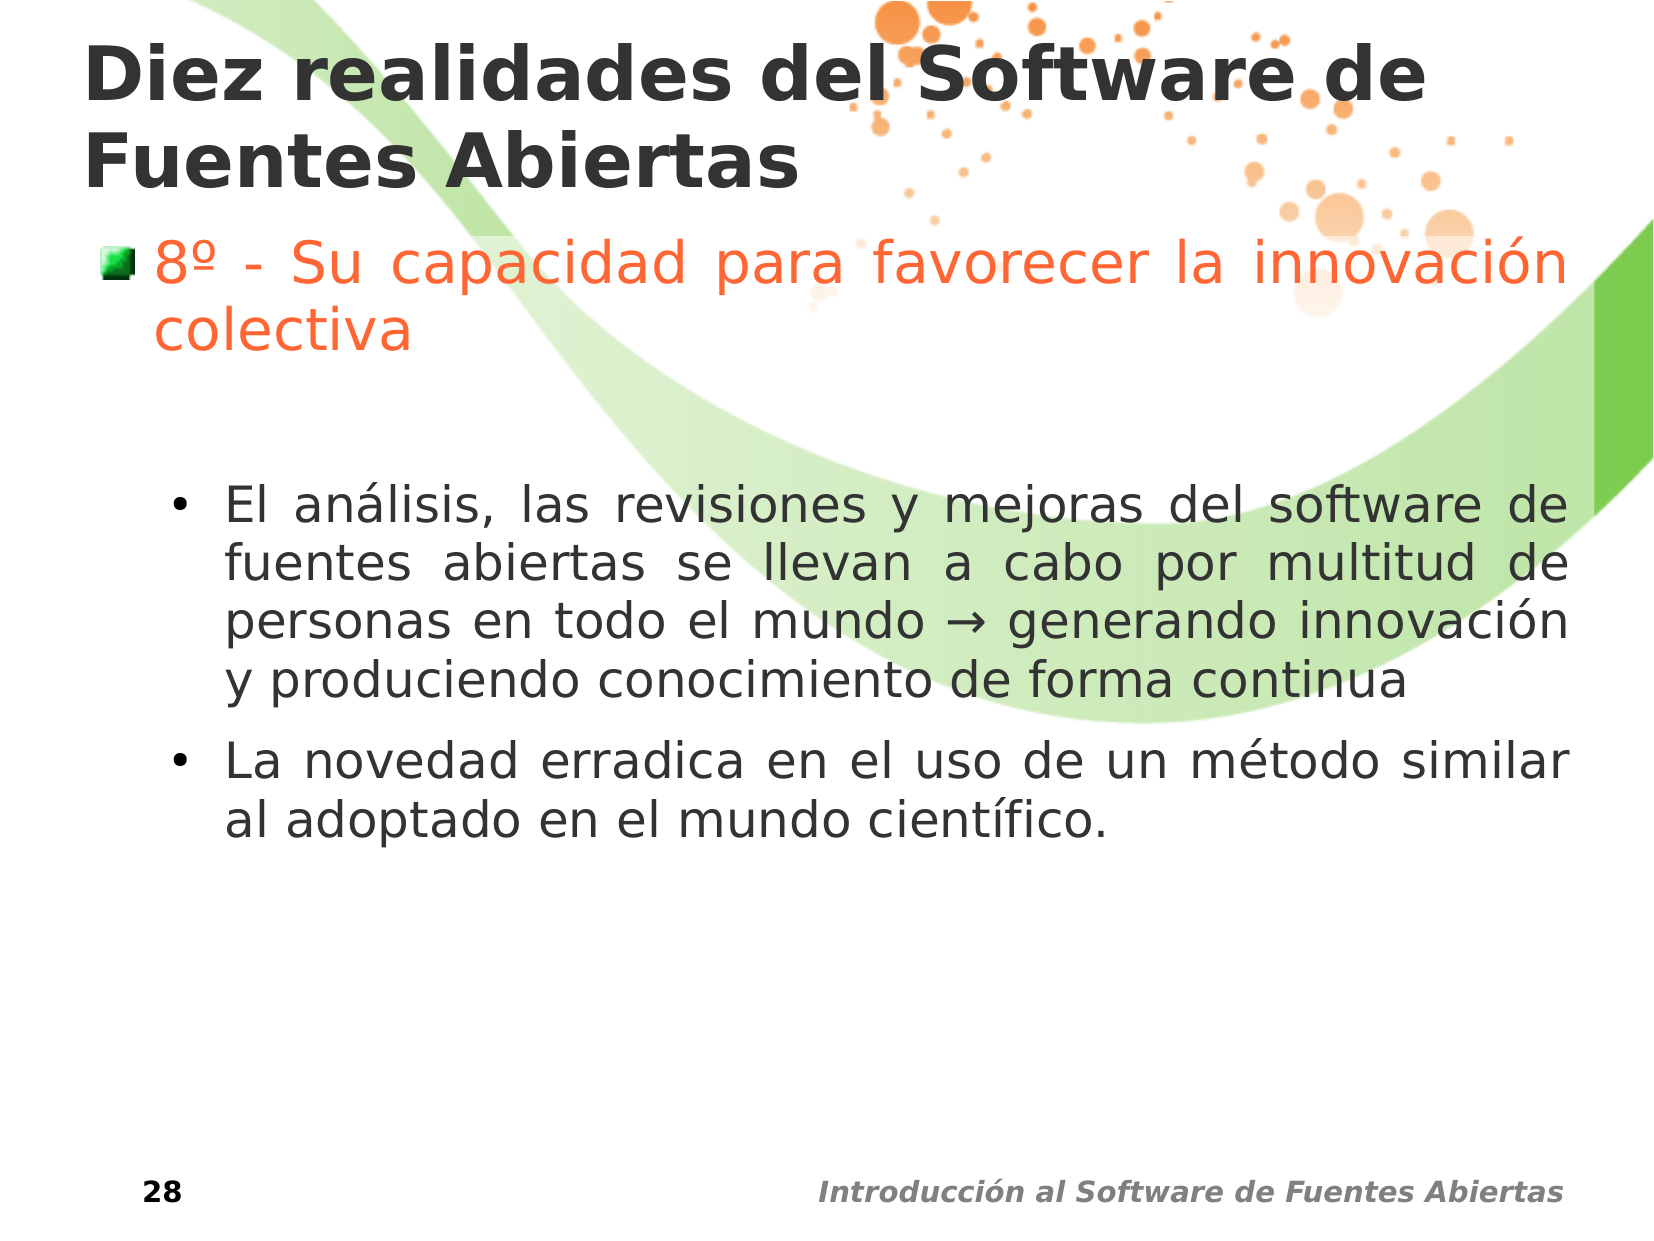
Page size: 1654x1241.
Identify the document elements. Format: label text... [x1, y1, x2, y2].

title Diez realidades del Software de Fuentes Abiertas [82, 30, 1571, 206]
list 8º - Su capacidad para favorecer la innovación colectiva El análisis, las revisiones y mejoras del software de fuentes abiertas se llevan a cabo por multitud de personas en todo el mundo → generando innovación y produciendo conocimiento de forma continua La novedad erradica en el uso de un método similar al adoptado en el mundo científico. [82, 229, 1571, 1130]
picture [185, 0, 1654, 754]
